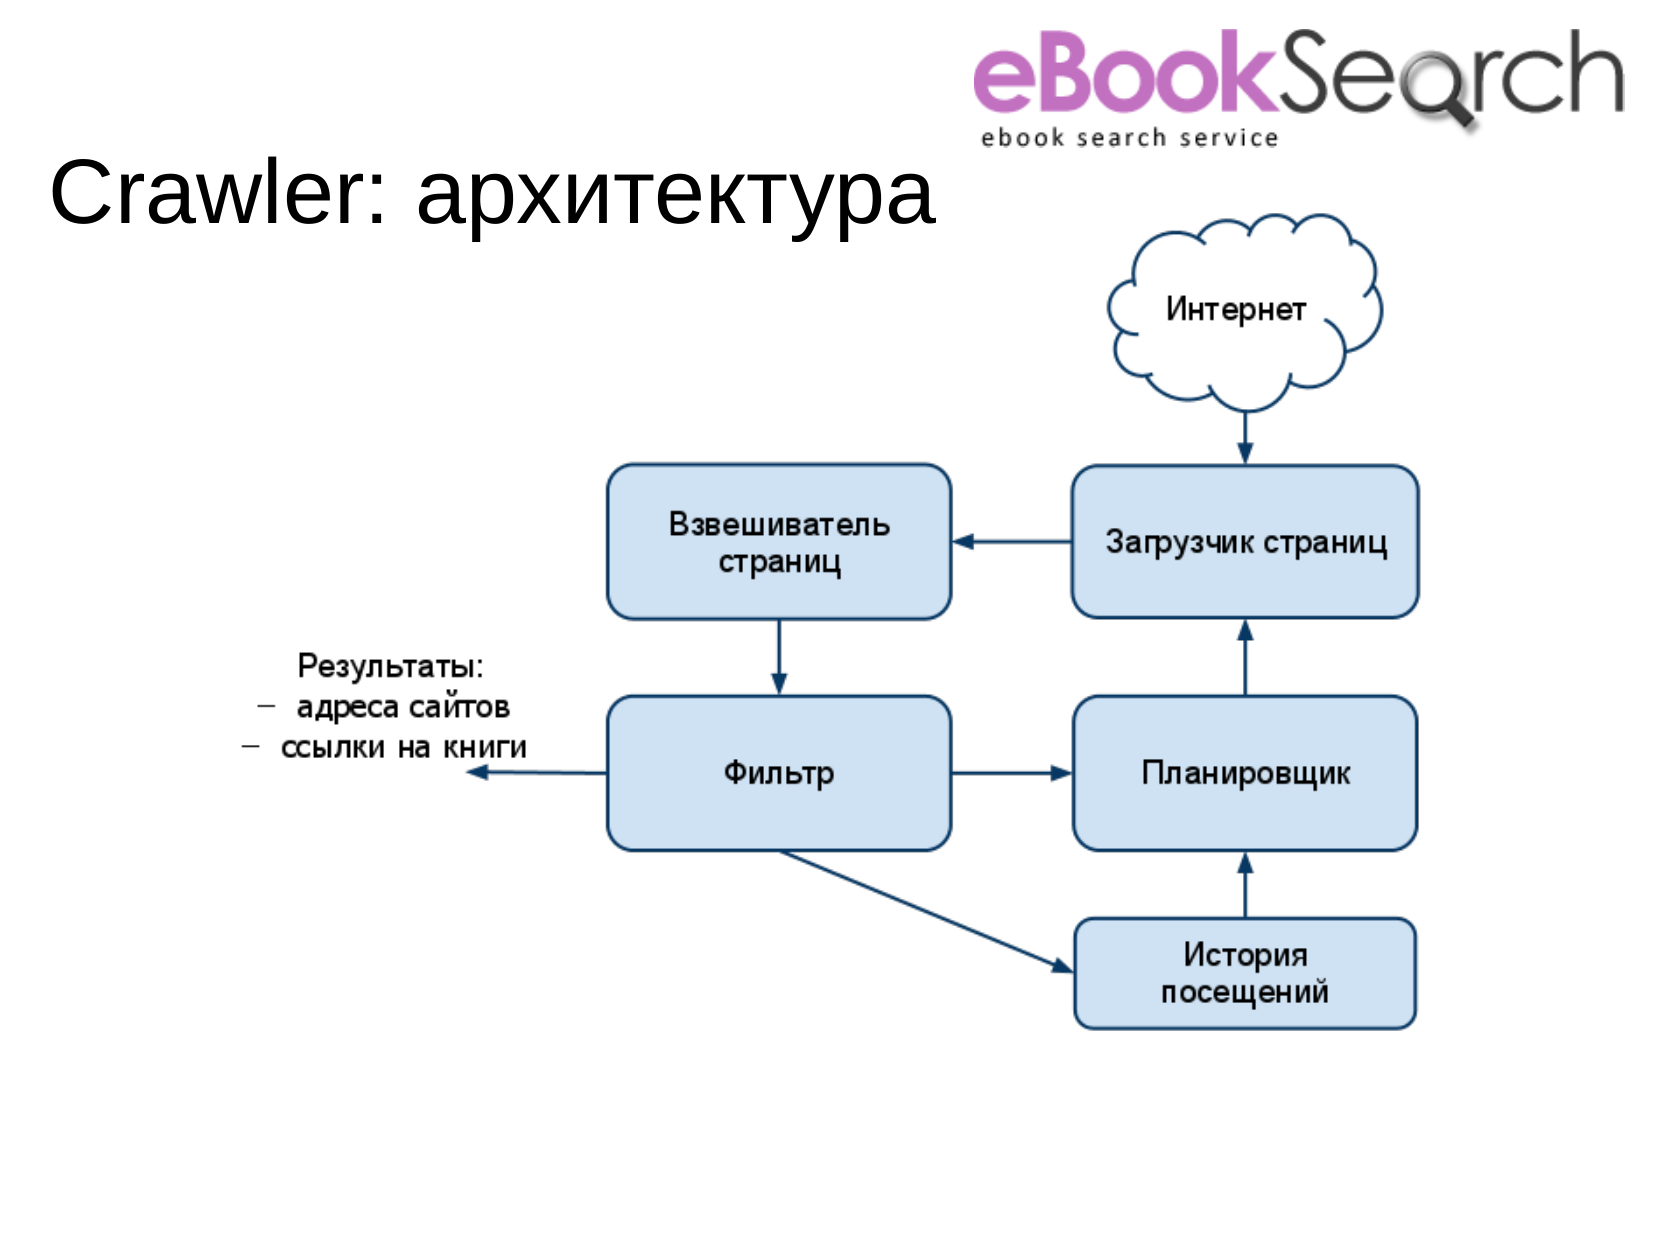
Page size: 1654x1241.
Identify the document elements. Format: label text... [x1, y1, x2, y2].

picture [186, 177, 1447, 1123]
picture [974, 29, 1625, 148]
title Crawler: архитектура [29, 88, 957, 296]
